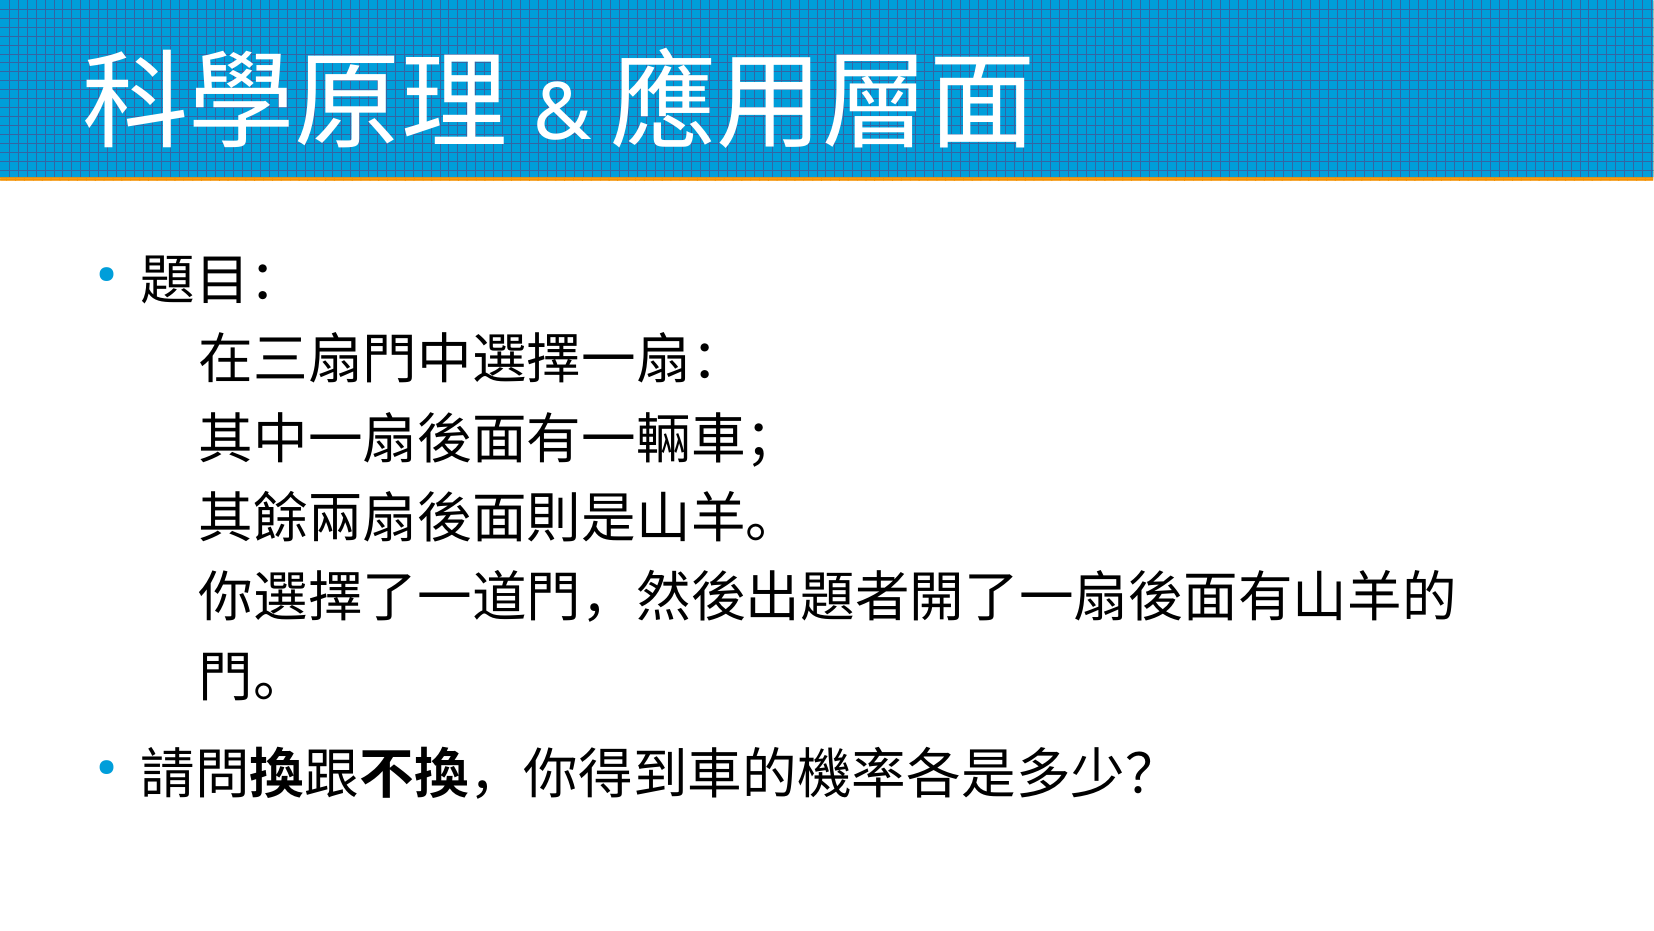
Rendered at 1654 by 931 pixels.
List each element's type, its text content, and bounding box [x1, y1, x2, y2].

title 科學原理&應用層面 [82, 14, 1571, 171]
list 題目： 在三扇門中選擇一扇： 其中一扇後面有一輛車； 其餘兩扇後面則是山羊。 你選擇了一道門，然後出題者開了一扇後面有山羊的門。 請問換跟不換，你得到車的機率各是多少？ [82, 236, 1563, 811]
